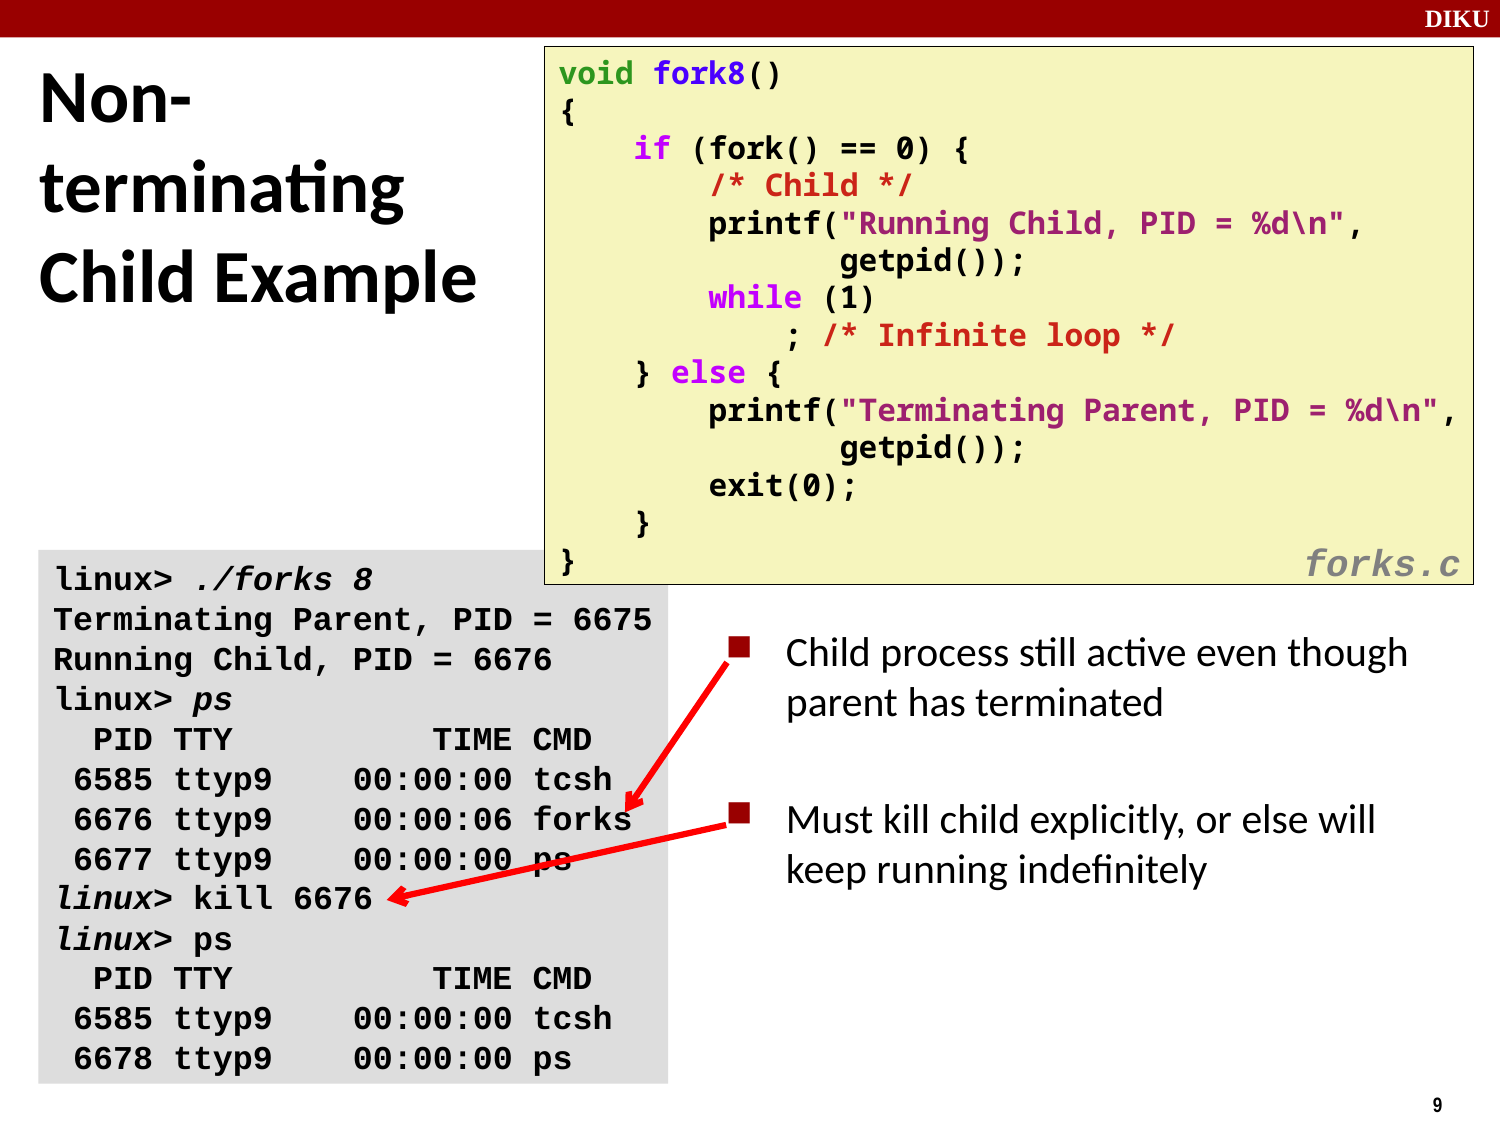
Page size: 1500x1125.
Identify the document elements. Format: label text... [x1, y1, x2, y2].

text_box void fork8() { if (fork() == 0) { /* Child */ printf("Running Child, PID = %d\n", getpid()); while (1) ; /* Infinite loop */ } else { printf("Terminating Parent, PID = %d\n", getpid()); exit(0); } } [543, 45, 1474, 585]
title Non- terminating Child Example [24, 50, 543, 316]
list Child process still active even though parent has terminated Must kill child explicitly, or else will keep running indefinitely [714, 617, 1425, 1063]
text_box linux> ./forks 8 Terminating Parent, PID = 6675 Running Child, PID = 6676 linux> ps PID TTY TIME CMD 6585 ttyp9 00:00:00 tcsh 6676 ttyp9 00:00:06 forks 6677 ttyp9 00:00:00 ps linux> kill 6676 linux> ps PID TTY TIME CMD 6585 ttyp9 00:00:00 tcsh 6678 ttyp9 00:00:00 ps [38, 549, 669, 1084]
text_box forks.c [1288, 534, 1477, 593]
